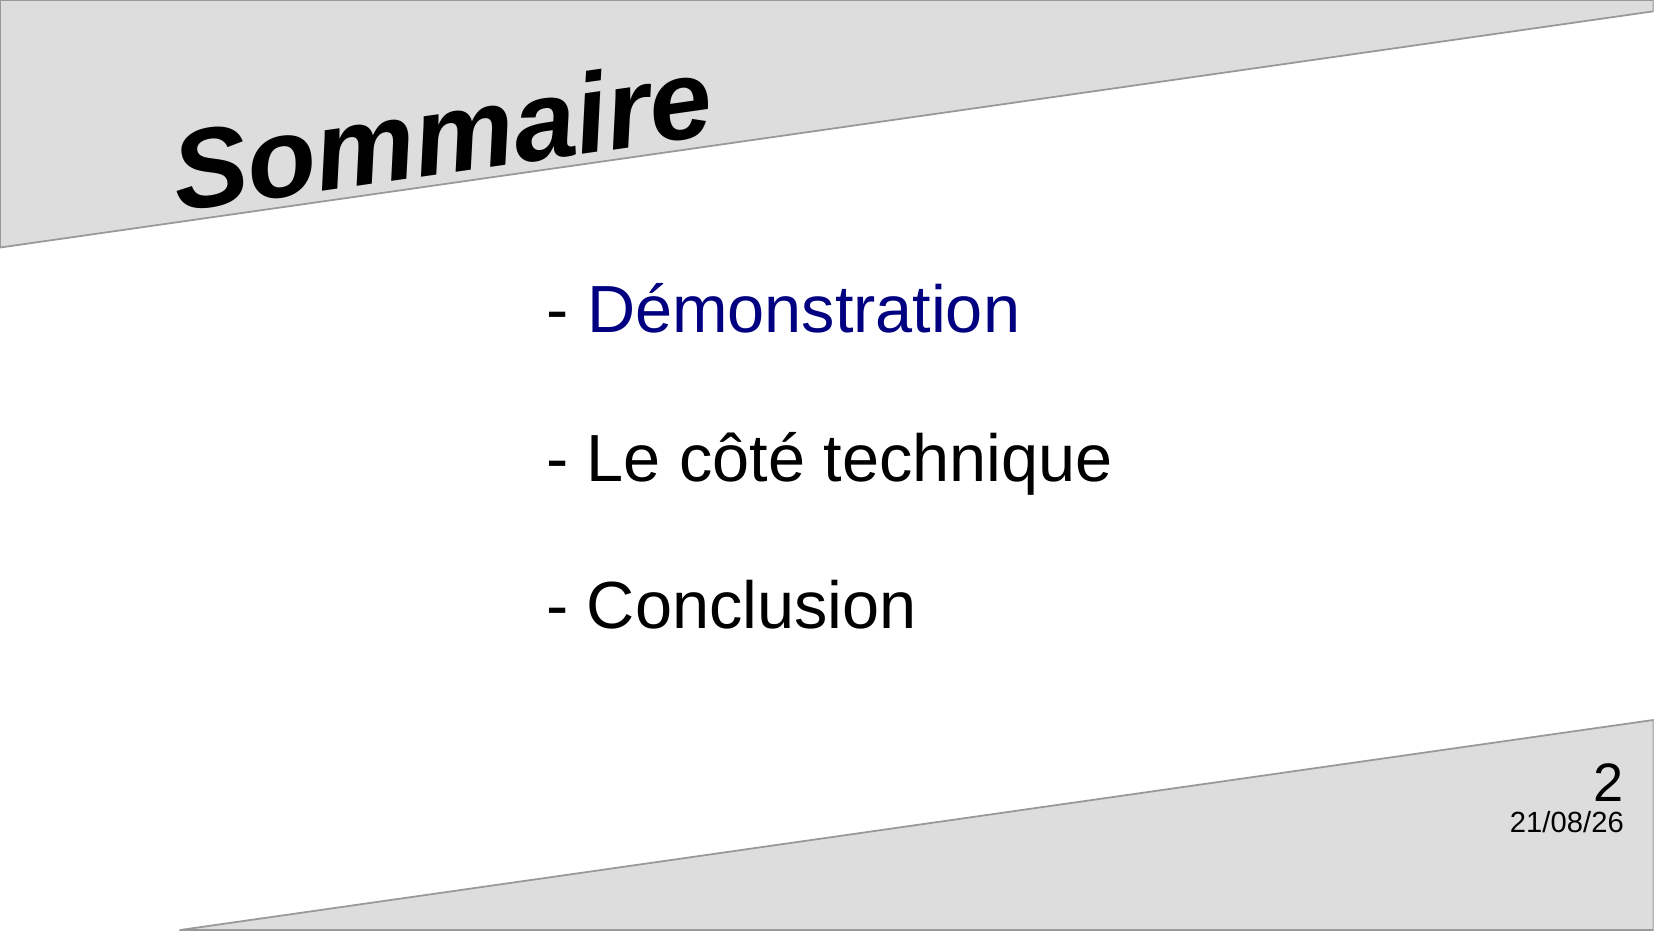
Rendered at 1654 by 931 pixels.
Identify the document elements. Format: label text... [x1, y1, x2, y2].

text_box - Démonstration [531, 264, 1036, 355]
text_box - Le côté technique [531, 413, 1128, 503]
title Sommaire [155, 0, 739, 298]
text_box - Conclusion [531, 561, 932, 651]
